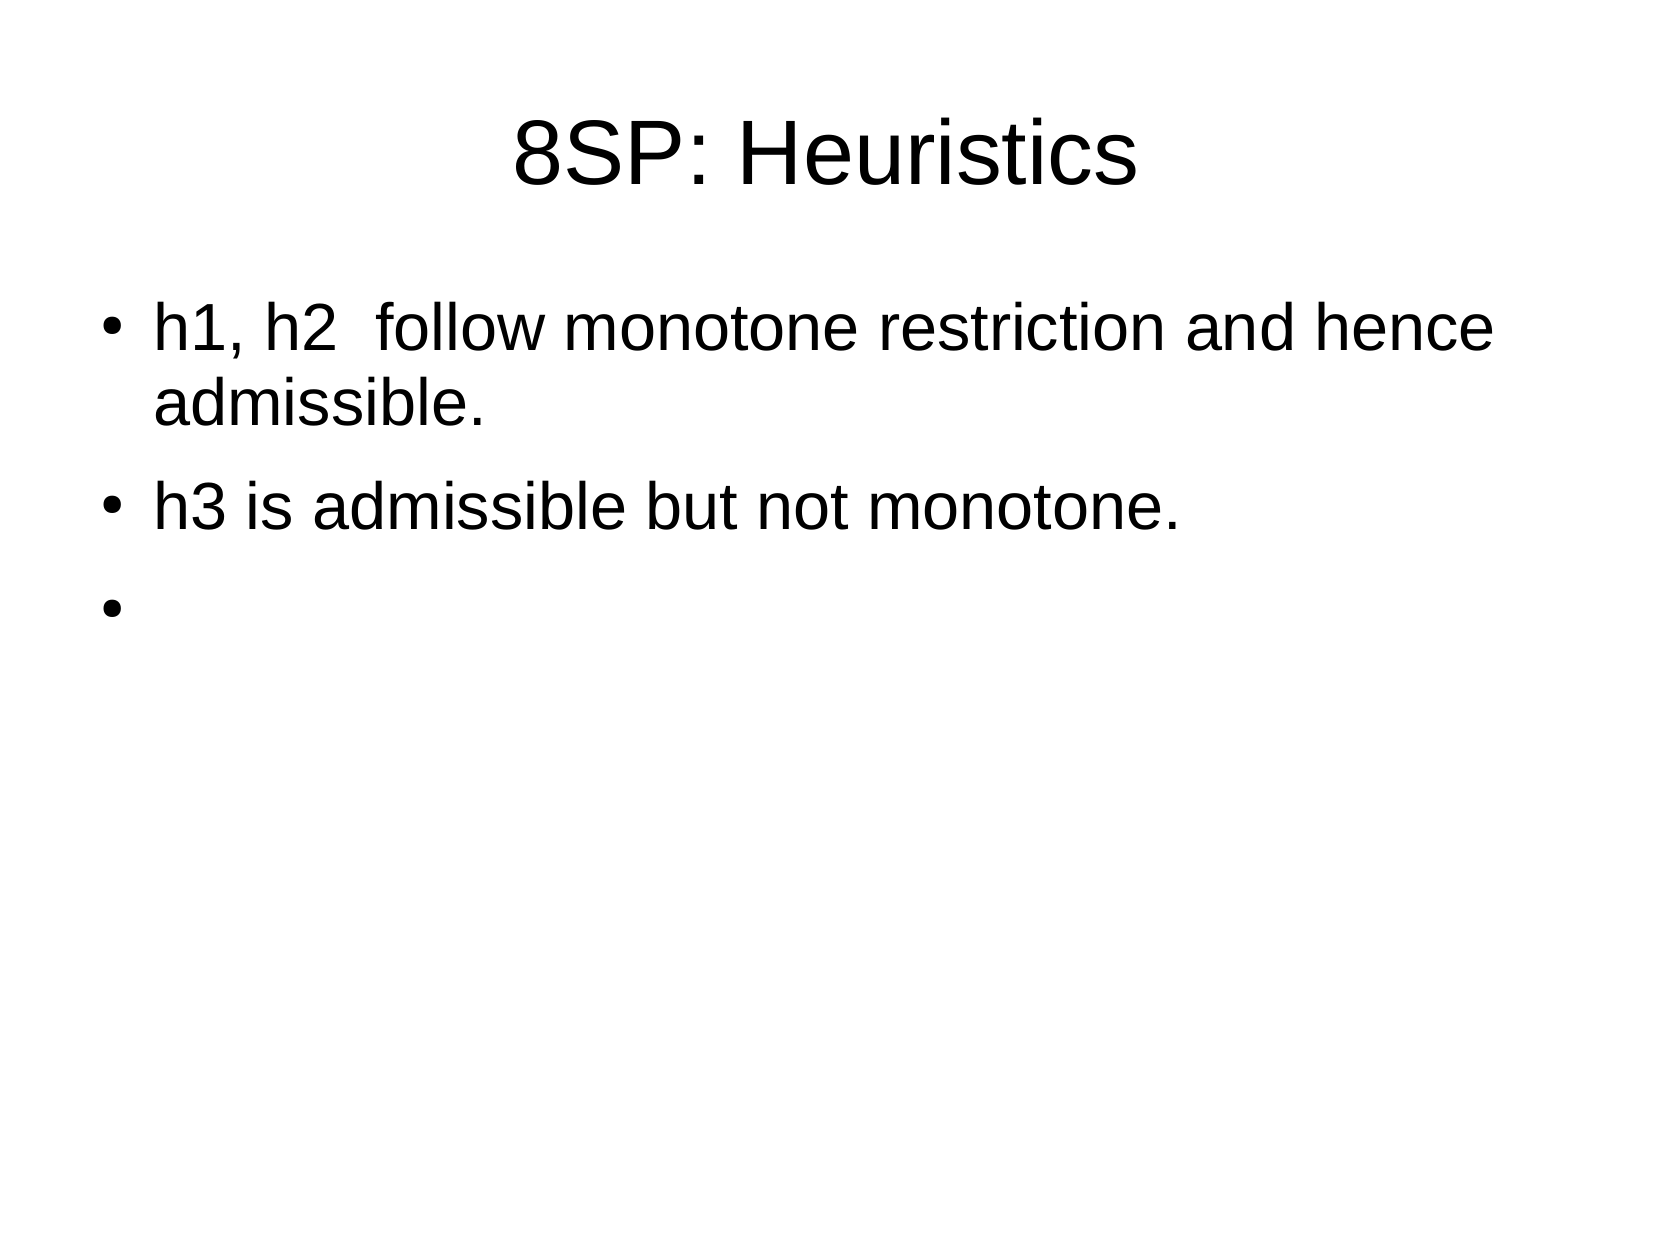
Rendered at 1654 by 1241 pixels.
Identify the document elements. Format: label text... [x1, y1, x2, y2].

list h1, h2 follow monotone restriction and hence admissible. h3 is admissible but not monotone. [82, 290, 1538, 1010]
title 8SP: Heuristics [82, 49, 1571, 257]
